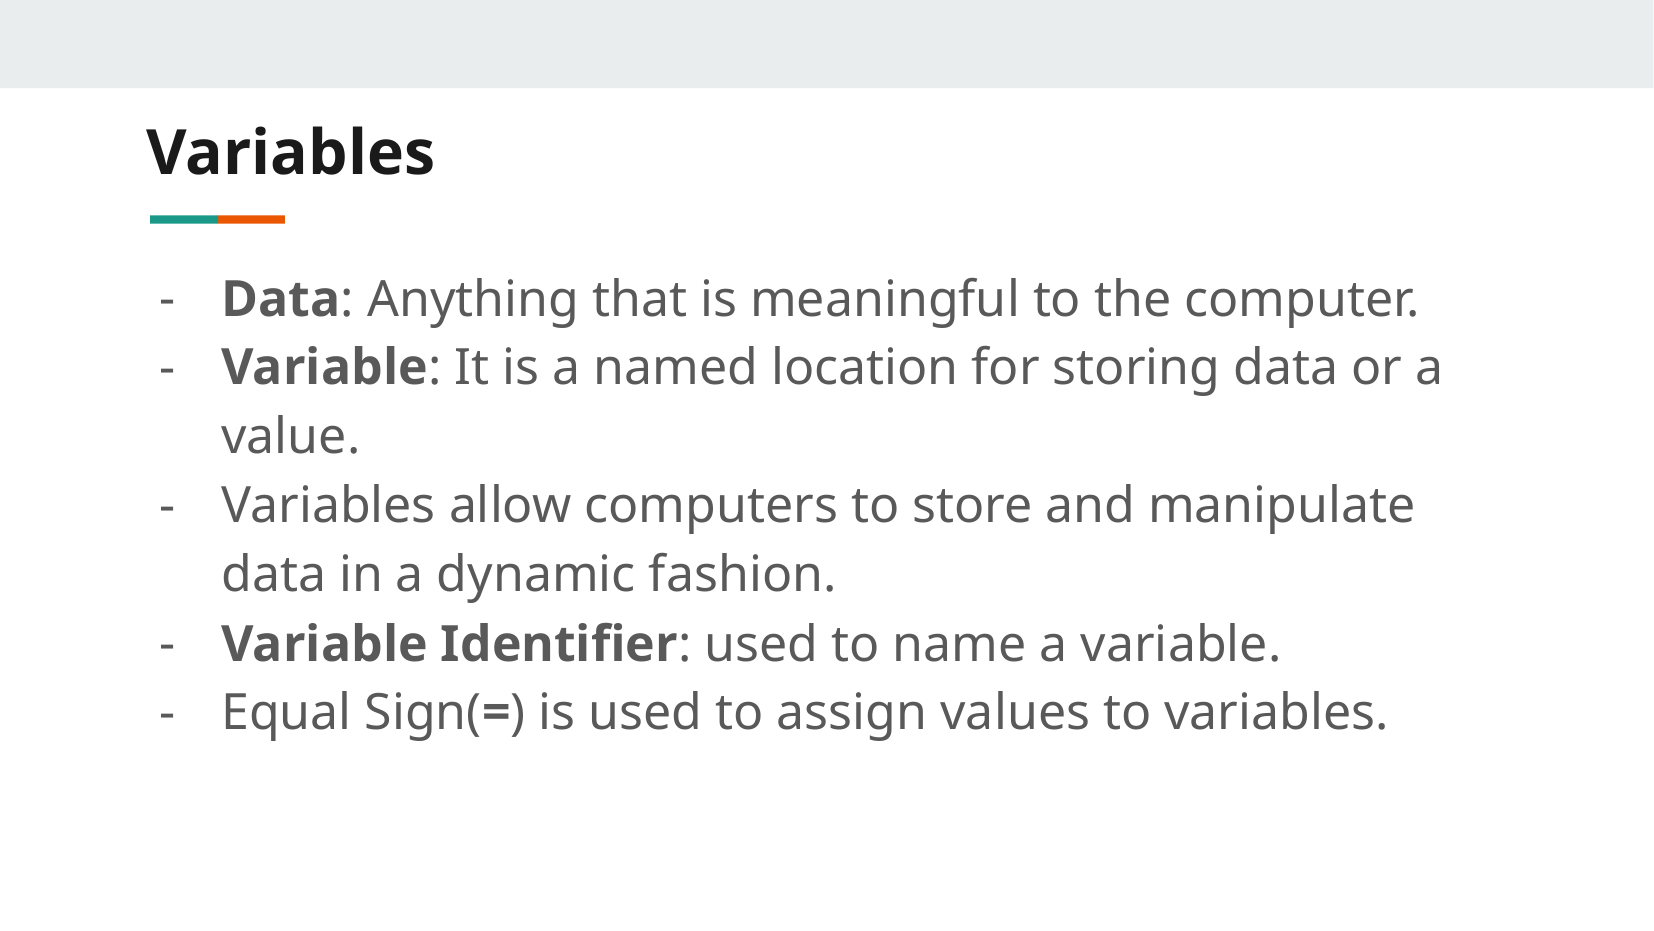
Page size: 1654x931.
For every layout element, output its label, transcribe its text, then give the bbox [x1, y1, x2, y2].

list Data: Anything that is meaningful to the computer. Variable: It is a named location for storing data or a value. Variables allow computers to store and manipulate data in a dynamic fashion. Variable Identifier: used to name a variable. Equal Sign(=) is used to assign values to variables. [131, 242, 1522, 882]
title Variables [131, 96, 1522, 194]
